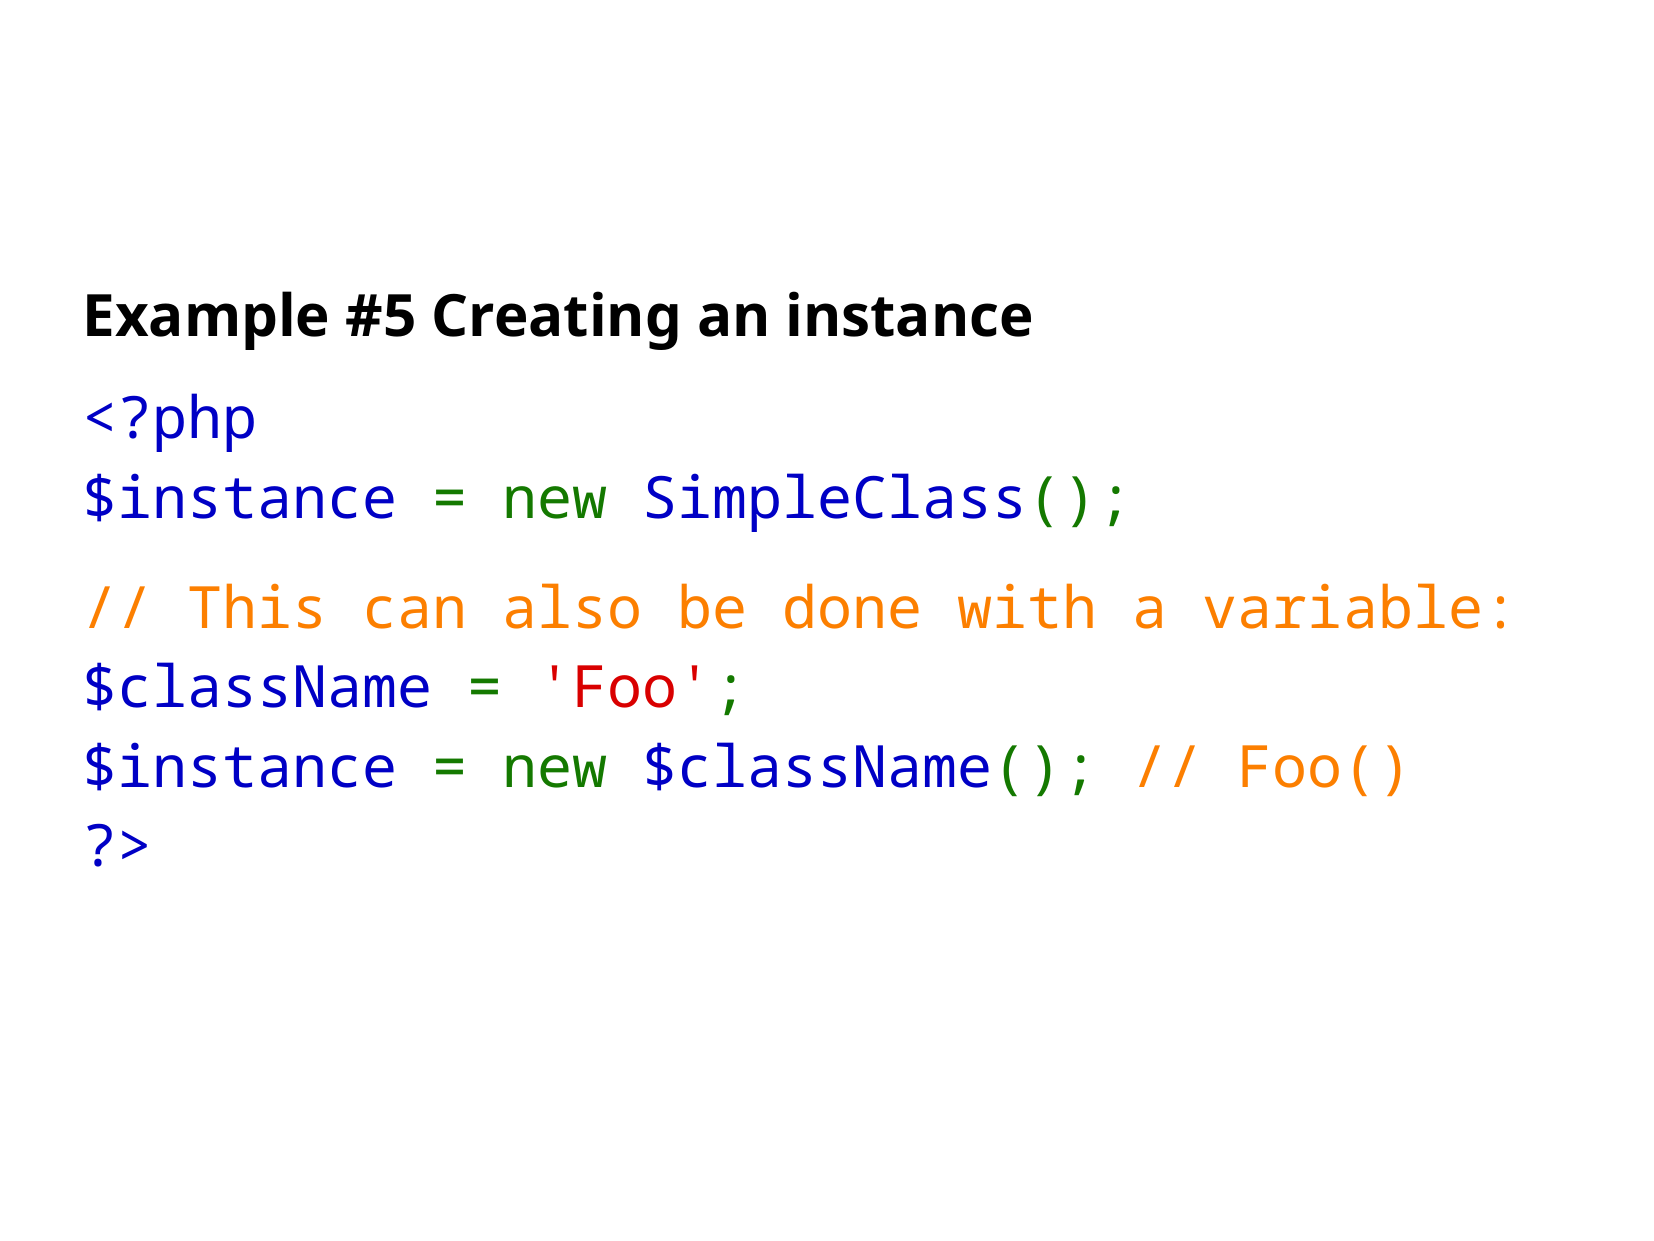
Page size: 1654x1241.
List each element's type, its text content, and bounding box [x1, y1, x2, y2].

subtitle Example #5 Creating an instance <?php $instance = new SimpleClass(); // This can also be done with a variable: $className = 'Foo'; $instance = new $className(); // Foo() ?> [82, 56, 1571, 1102]
